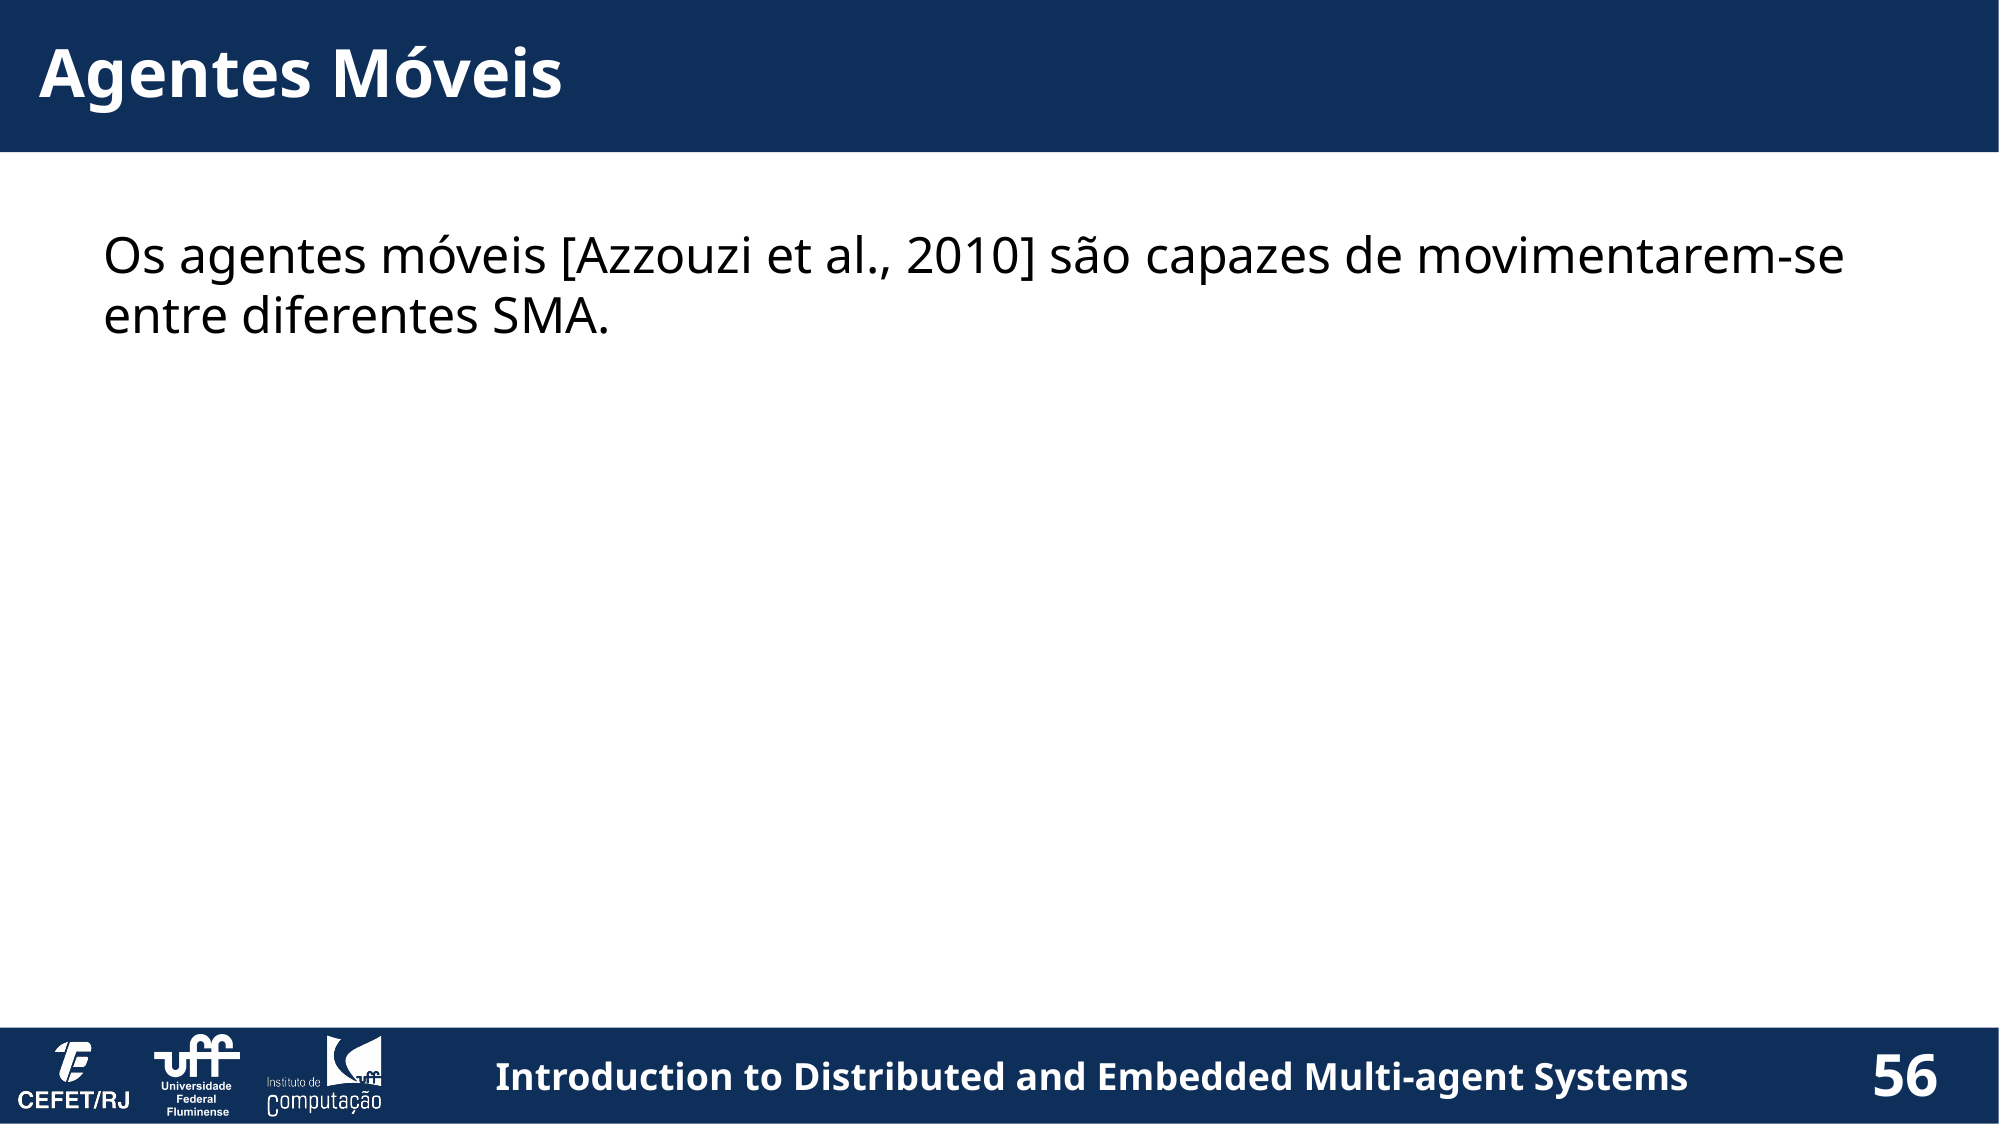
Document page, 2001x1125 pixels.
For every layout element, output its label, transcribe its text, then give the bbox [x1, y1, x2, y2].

picture [265, 1033, 383, 1117]
picture [18, 1021, 129, 1125]
text_box Agentes Móveis [25, 23, 1999, 119]
picture [153, 1033, 241, 1121]
text_box Os agentes móveis [Azzouzi et al., 2010] são capazes de movimentarem-se entre diferentes SMA. [88, 216, 1947, 352]
